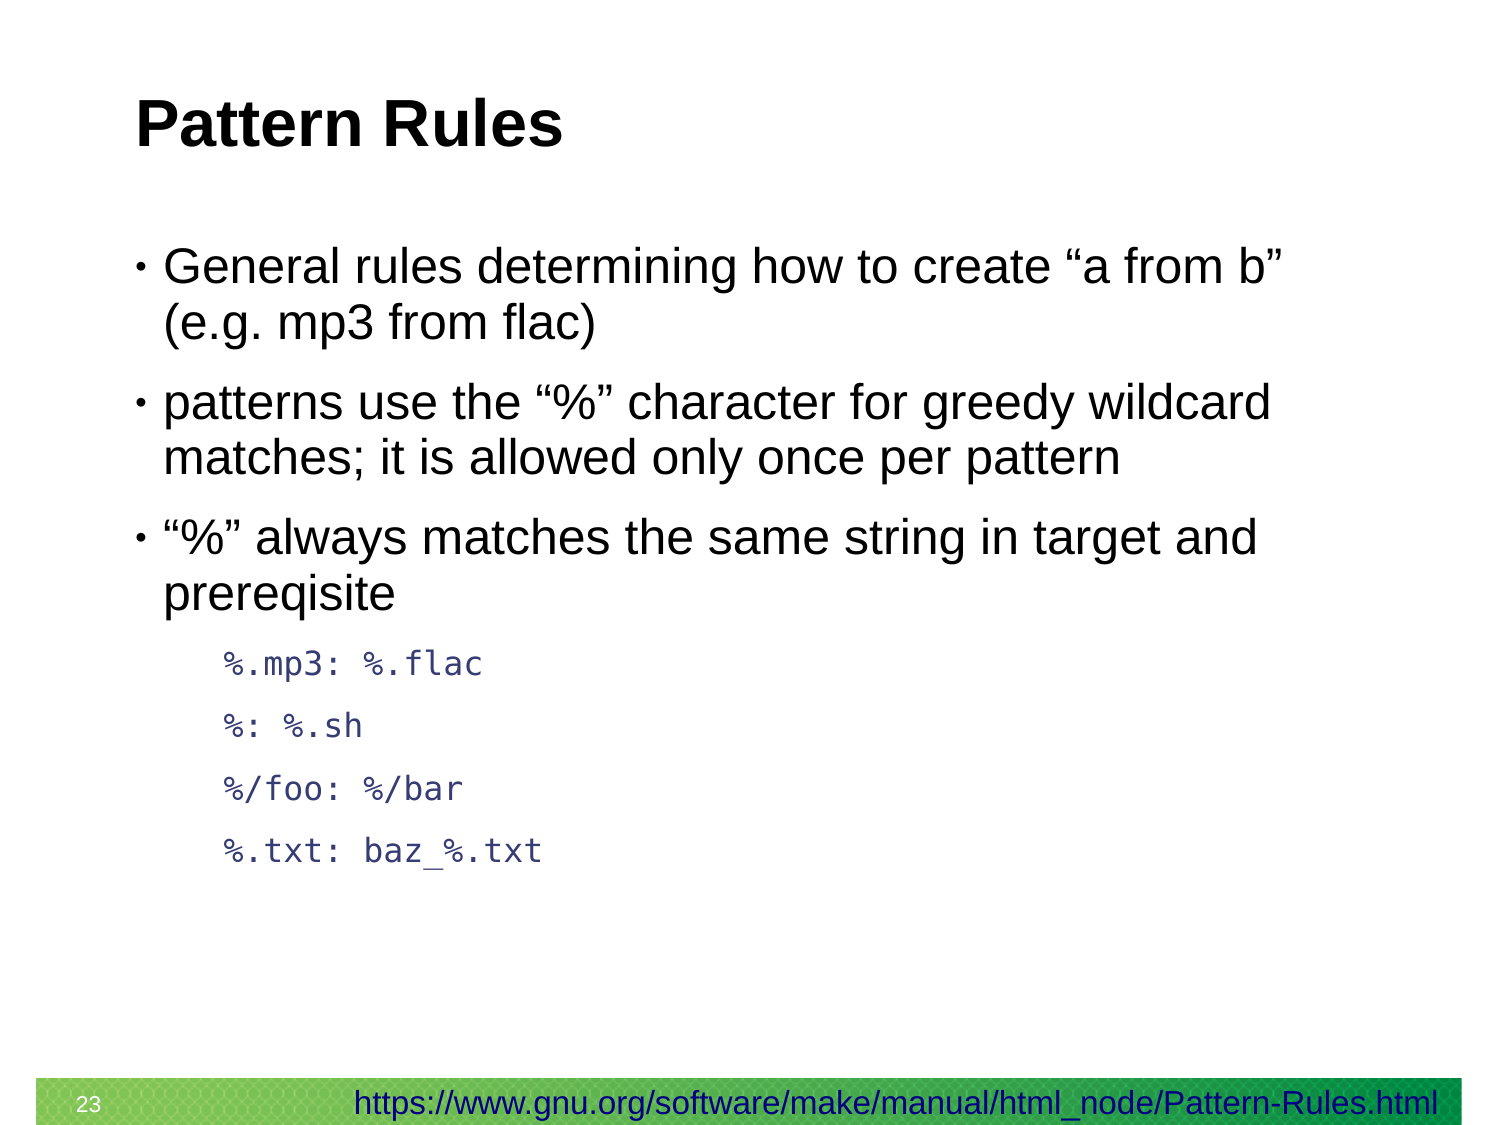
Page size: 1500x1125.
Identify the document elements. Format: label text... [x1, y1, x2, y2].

picture [36, 1078, 339, 1125]
text_box https://www.gnu.org/software/make/manual/html_node/Pattern-Rules.html [339, 1076, 1456, 1125]
list General rules determining how to create “a from b” (e.g. mp3 from flac) patterns use the “%” character for greedy wildcard matches; it is allowed only once per pattern “%” always matches the same string in target and prereqisite %.mp3: %.flac %: %.sh %/foo: %/bar %.txt: baz_%.txt [135, 238, 1372, 982]
text_box [357, 1052, 1470, 1123]
title Pattern Rules [135, 41, 1372, 204]
